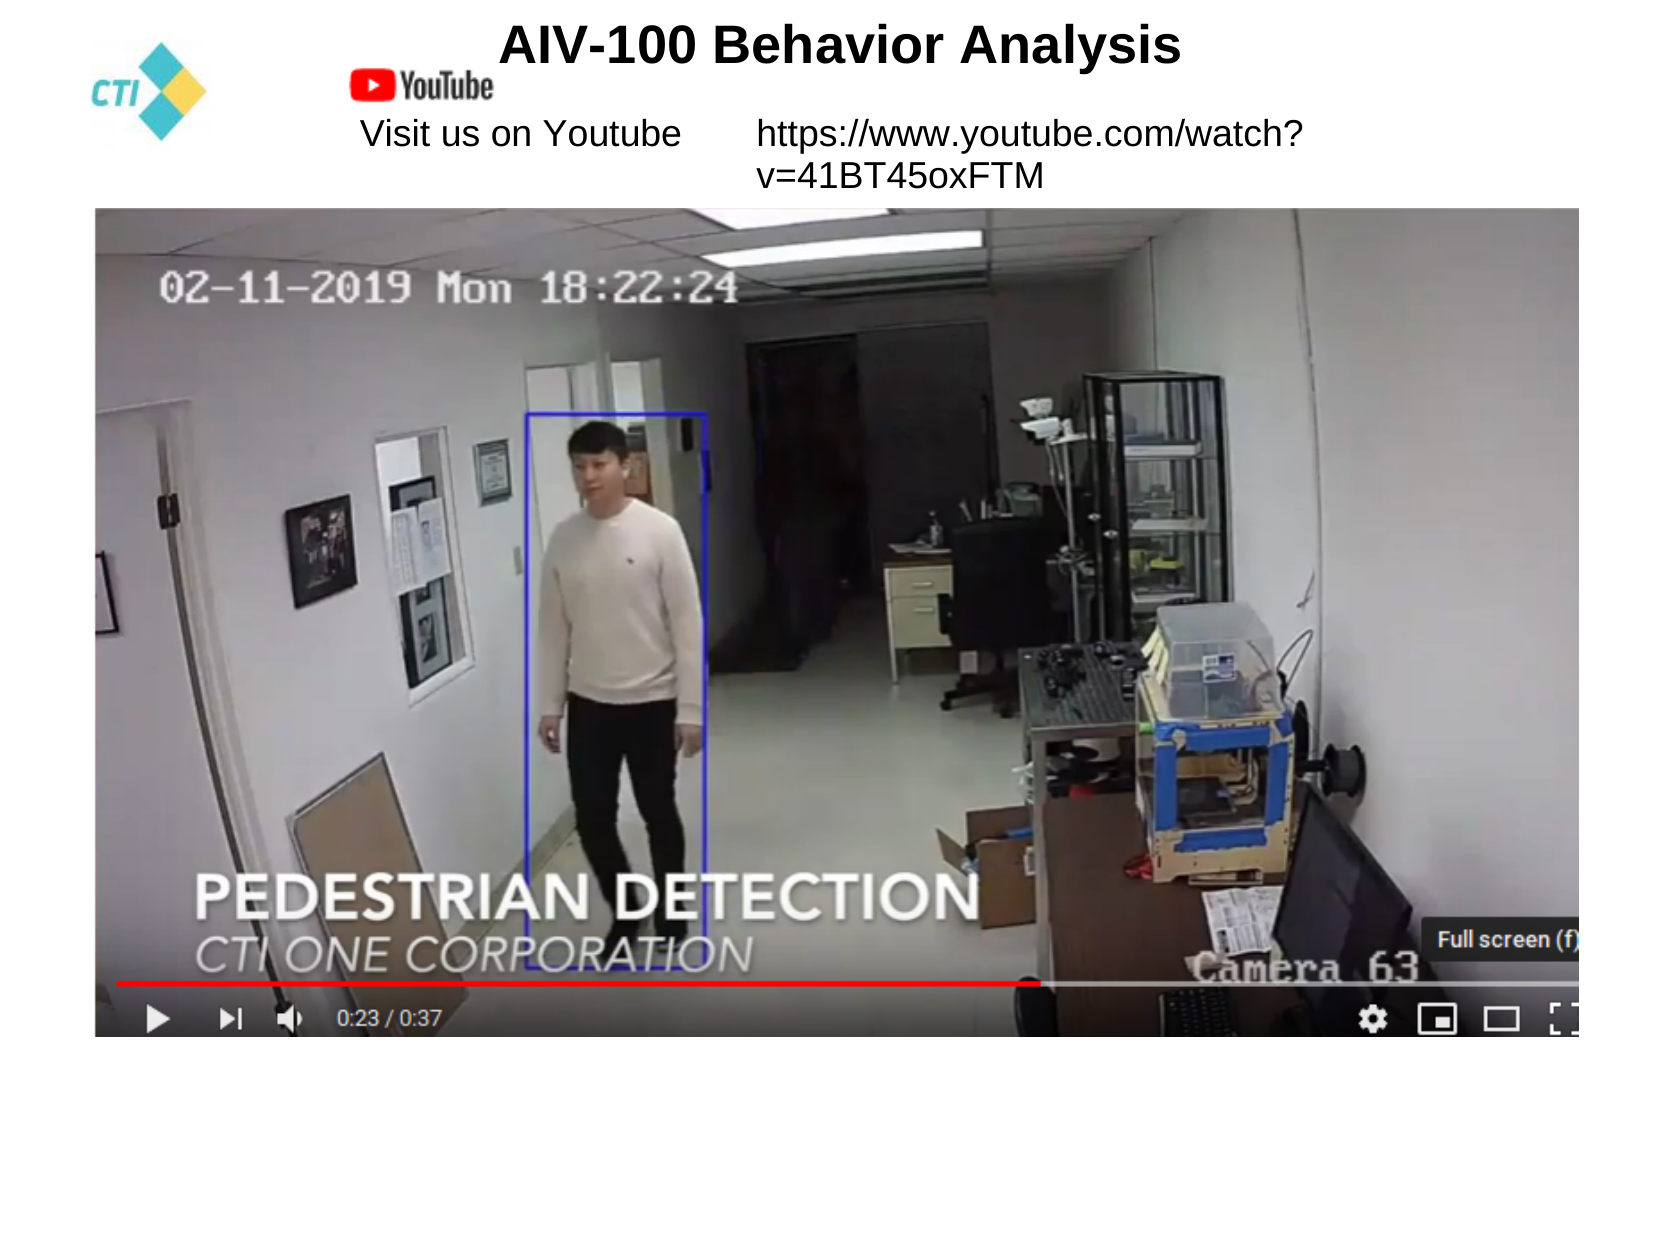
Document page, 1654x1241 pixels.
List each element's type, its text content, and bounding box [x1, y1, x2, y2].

text_box Visit us on Youtube [345, 105, 721, 166]
picture [92, 208, 1579, 1037]
text_box https://www.youtube.com/watch?v=41BT45oxFTM [741, 105, 1606, 165]
picture [346, 65, 496, 106]
picture [90, 29, 211, 151]
